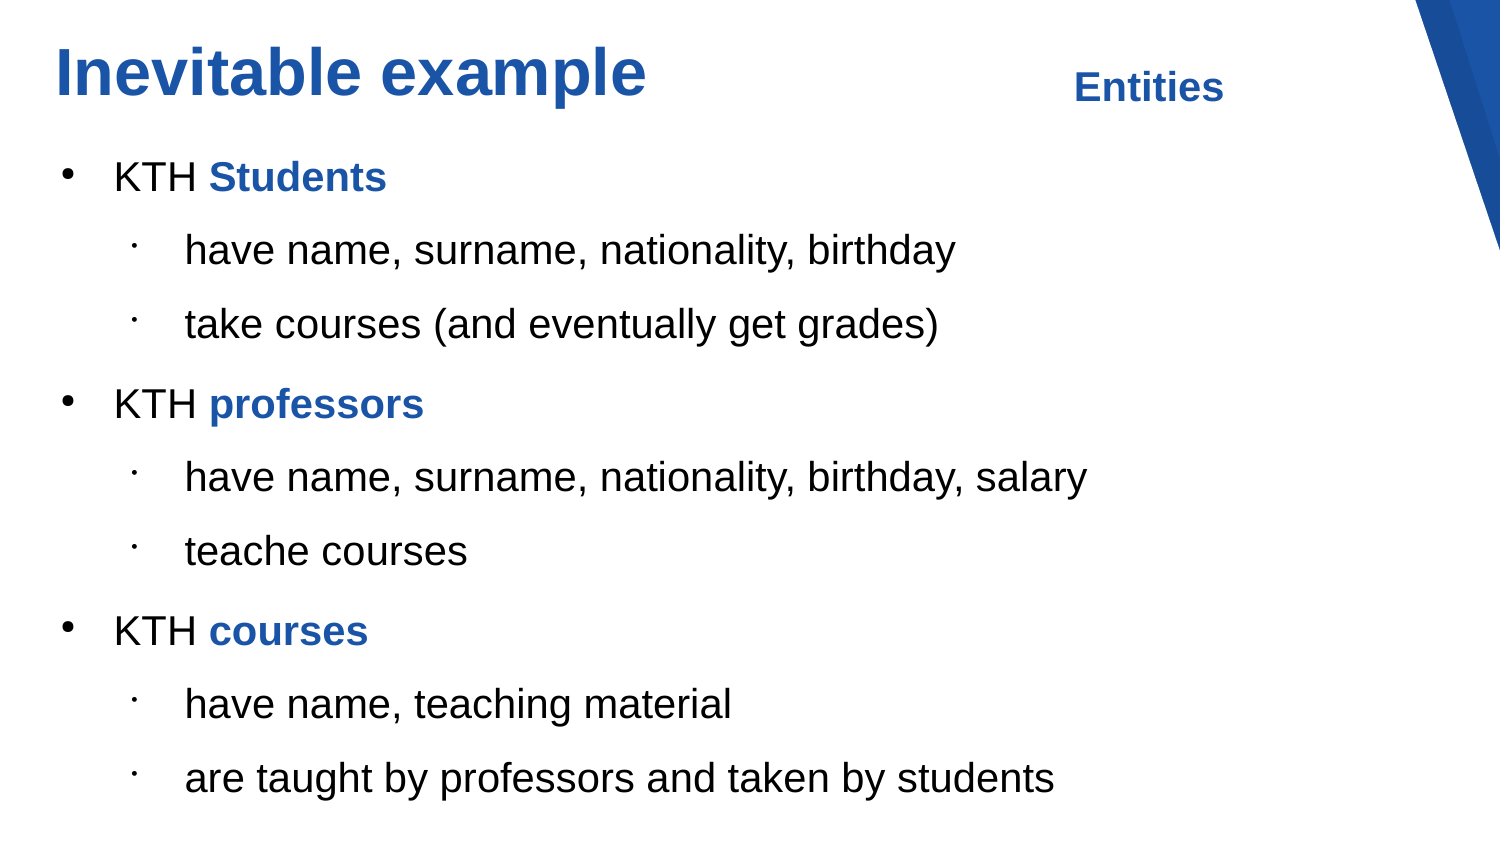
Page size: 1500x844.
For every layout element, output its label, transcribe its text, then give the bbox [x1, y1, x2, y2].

title Inevitable example [40, 56, 988, 124]
list KTH Students have name, surname, nationality, birthday take courses (and eventually get grades) KTH professors have name, surname, nationality, birthday, salary teache courses KTH courses have name, teaching material are taught by professors and taken by students [27, 134, 1394, 830]
list Entities [988, 45, 1499, 271]
